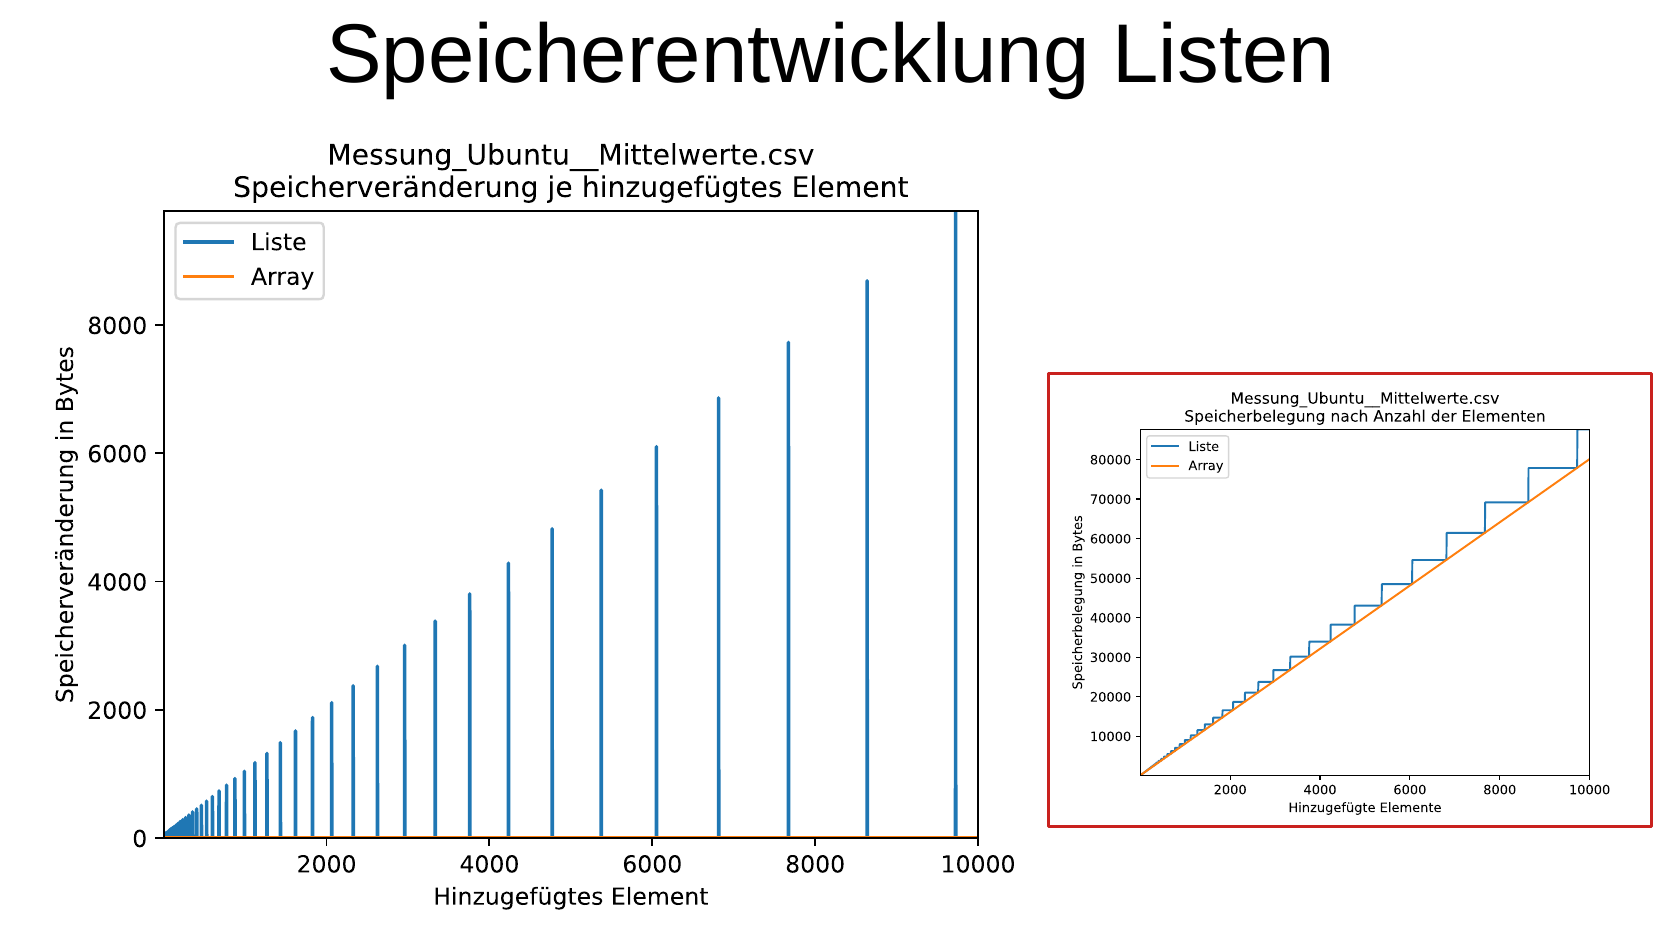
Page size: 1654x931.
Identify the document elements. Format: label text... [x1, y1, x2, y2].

picture [0, 112, 1088, 929]
title Speicherentwicklung Listen [86, 0, 1576, 113]
picture [1050, 375, 1651, 826]
